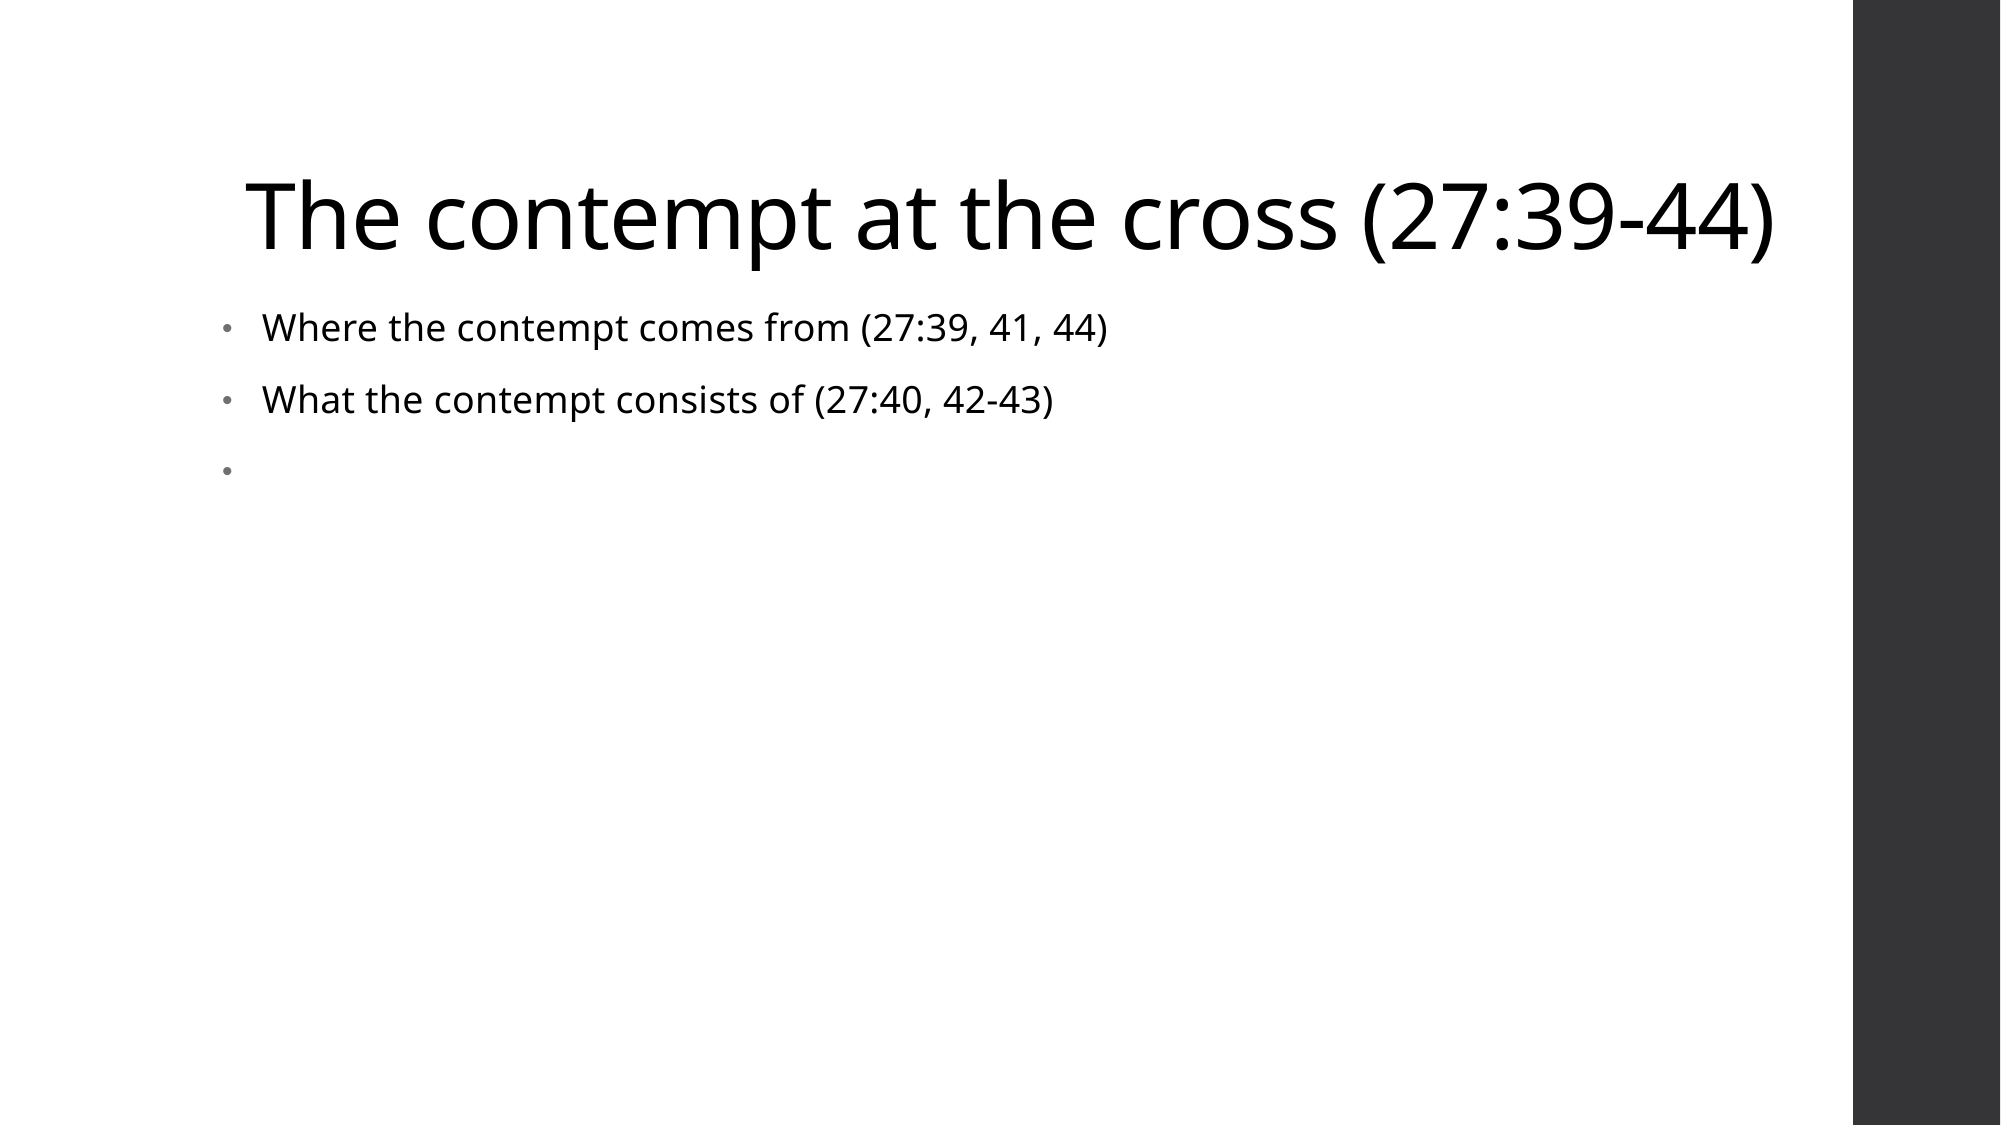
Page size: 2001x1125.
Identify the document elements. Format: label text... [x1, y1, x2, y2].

title The contempt at the cross (27:39-44) [206, 60, 1797, 278]
list Where the contempt comes from (27:39, 41, 44) What the contempt consists of (27:40, 42-43) [206, 299, 1617, 1014]
